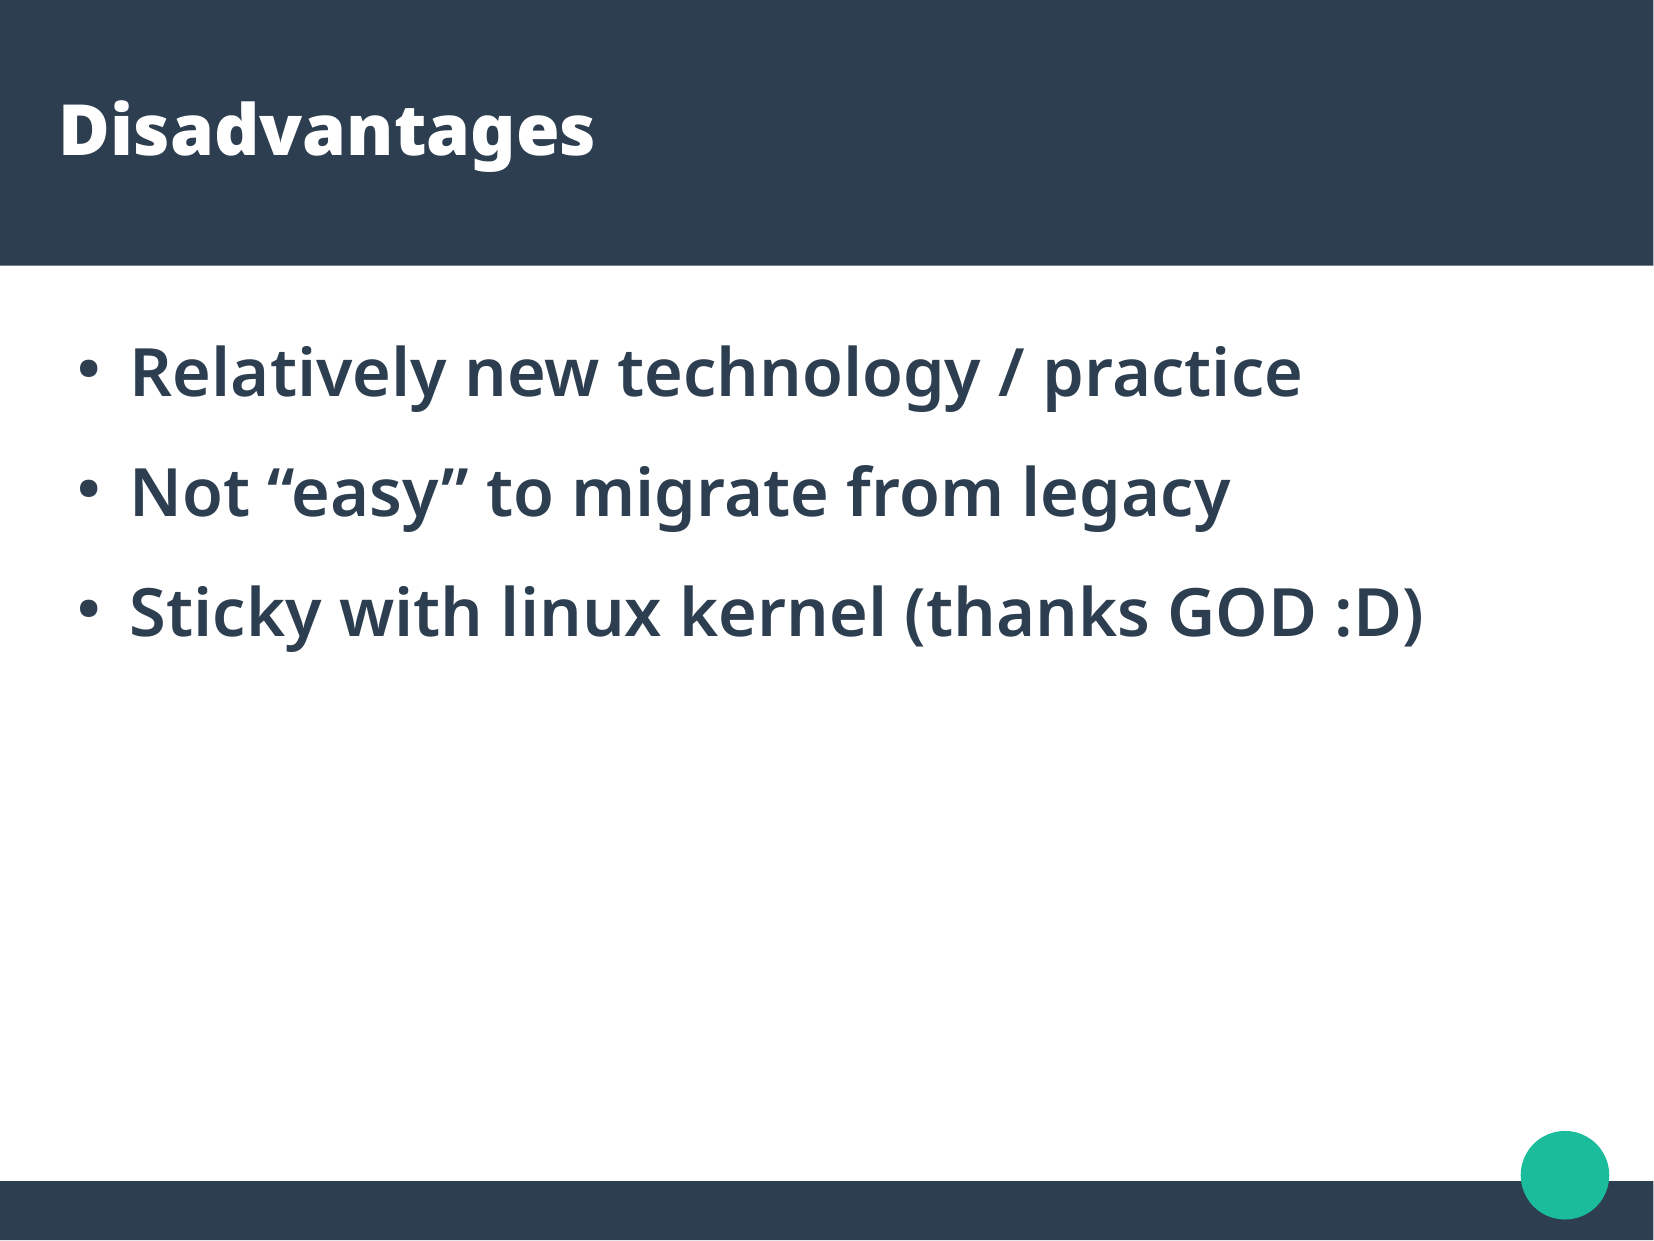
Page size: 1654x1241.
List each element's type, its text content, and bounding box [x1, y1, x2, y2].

title Disadvantages [59, 49, 1595, 207]
list Relatively new technology / practice Not “easy” to migrate from legacy Sticky with linux kernel (thanks GOD :D) [59, 324, 1595, 1152]
